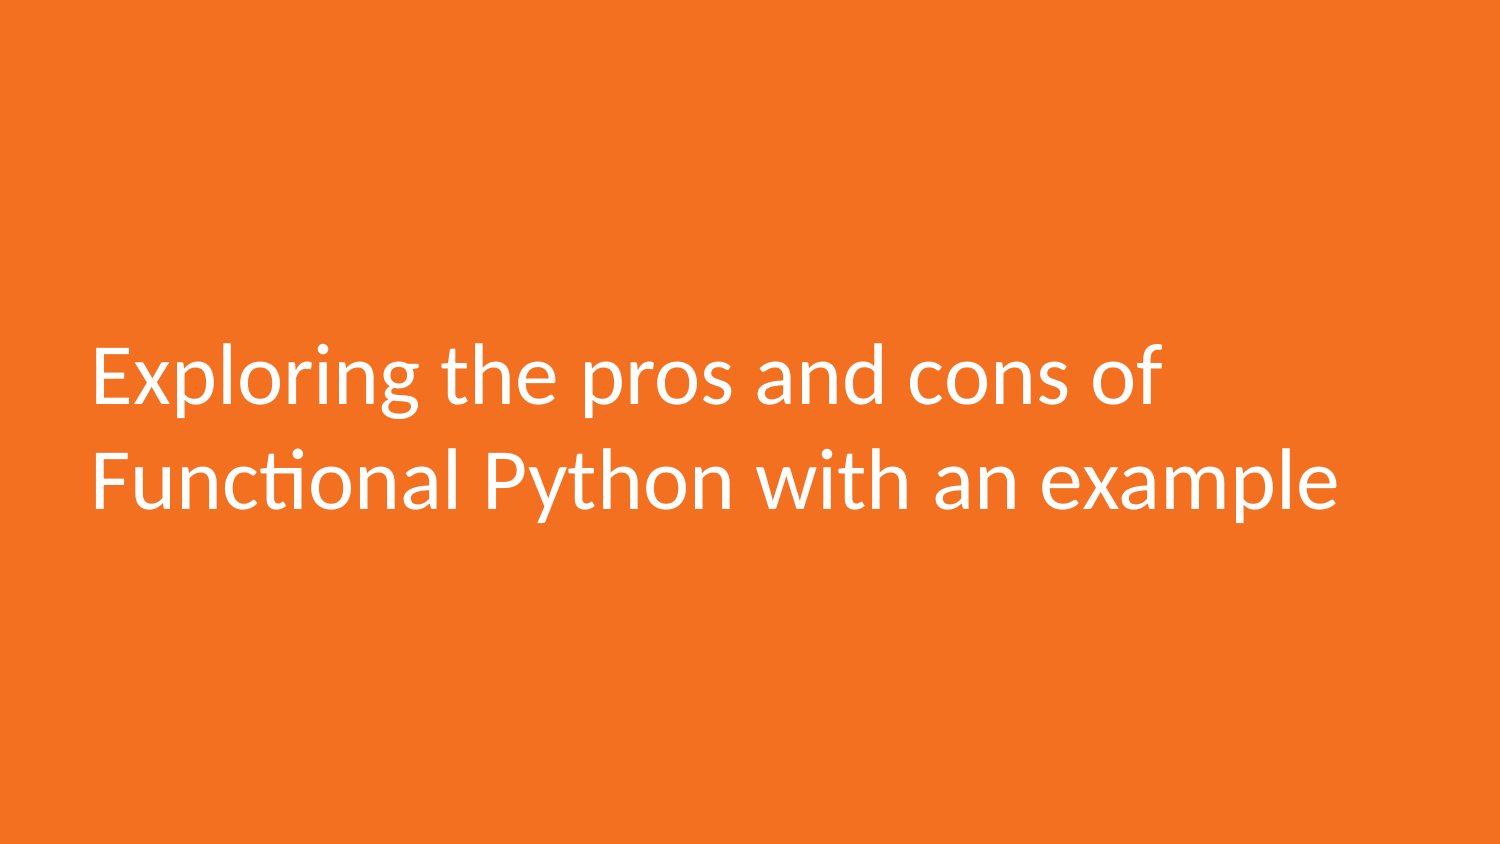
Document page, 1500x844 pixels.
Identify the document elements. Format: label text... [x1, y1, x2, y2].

title Exploring the pros and cons of Functional Python with an example [75, 338, 1425, 505]
